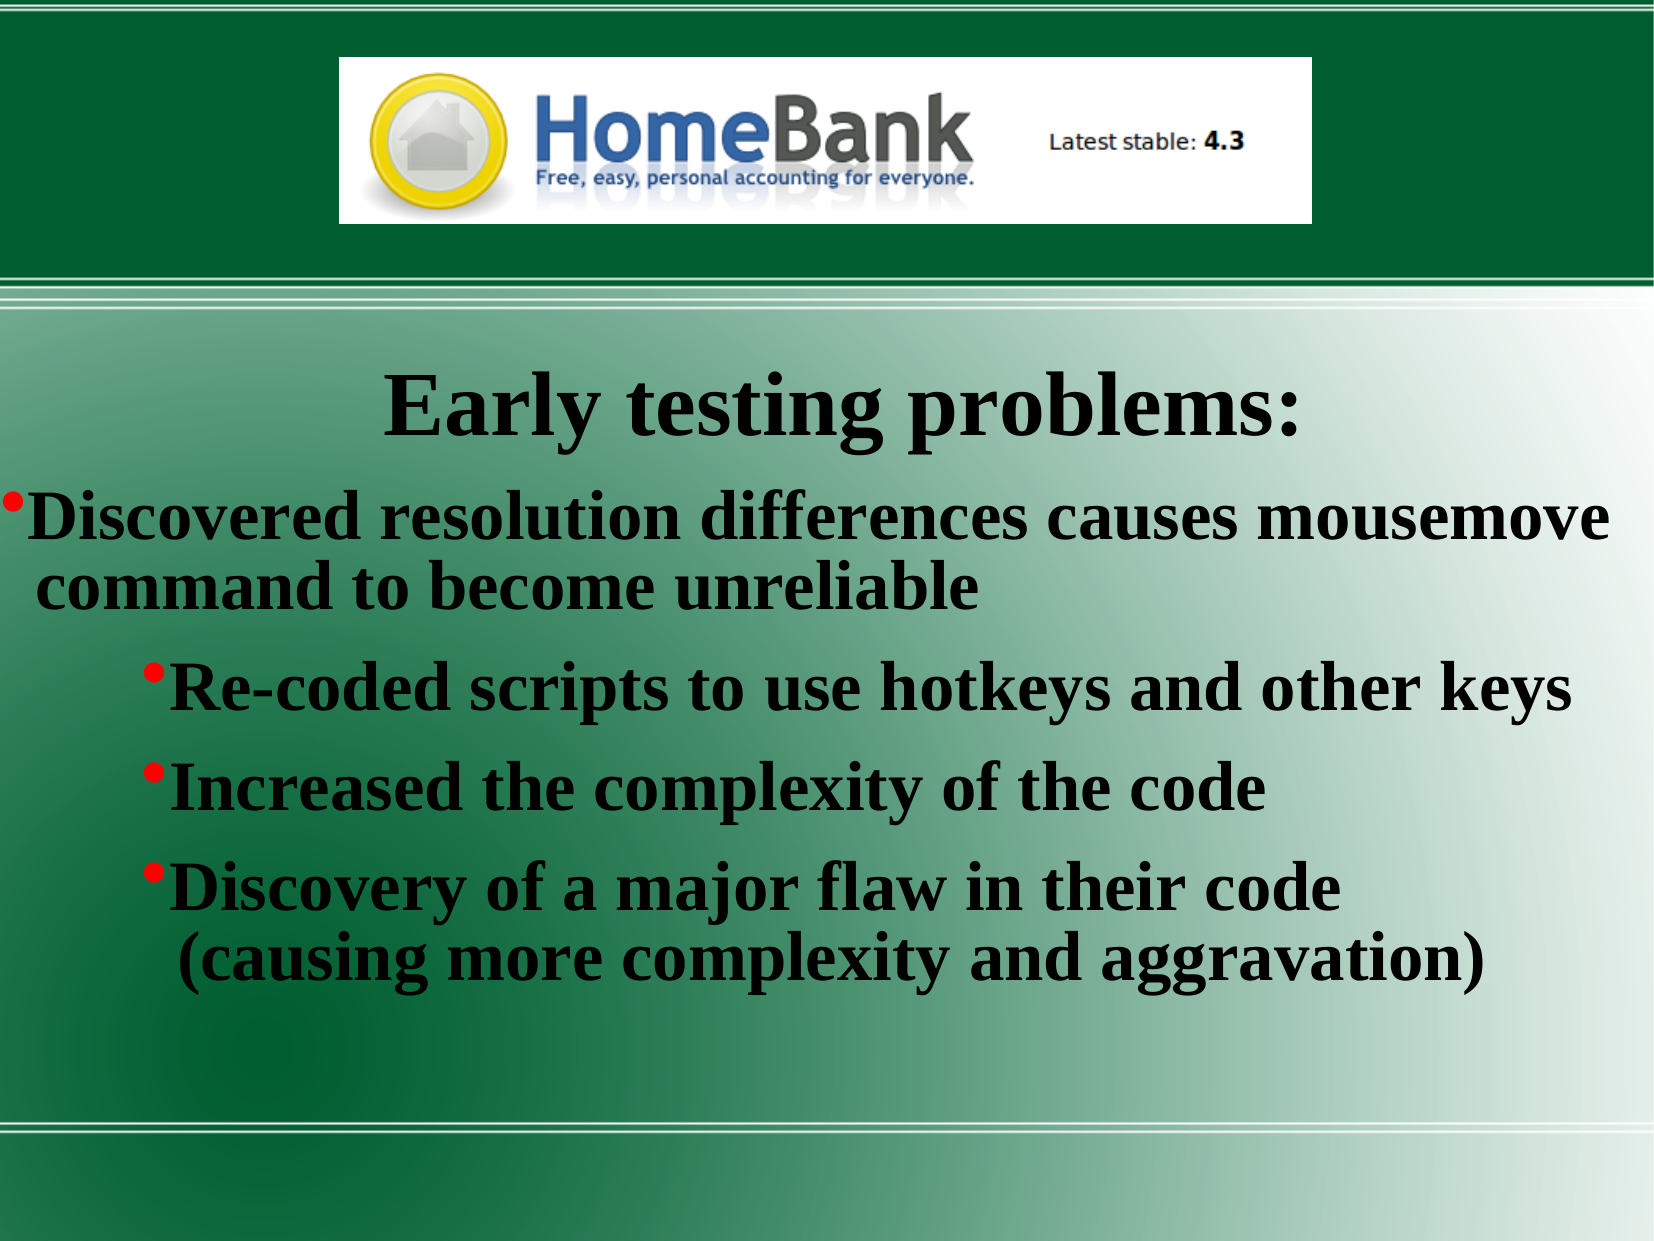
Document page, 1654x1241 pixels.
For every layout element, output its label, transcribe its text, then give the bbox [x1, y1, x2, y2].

picture [0, 0, 1654, 357]
text_box Early testing problems: Discovered resolution differences causes mousemove command to become unreliable Re-coded scripts to use hotkeys and other keys Increased the complexity of the code Discovery of a major flaw in their code (causing more complexity and aggravation) [0, 357, 1654, 1114]
picture [0, 1114, 1654, 1241]
